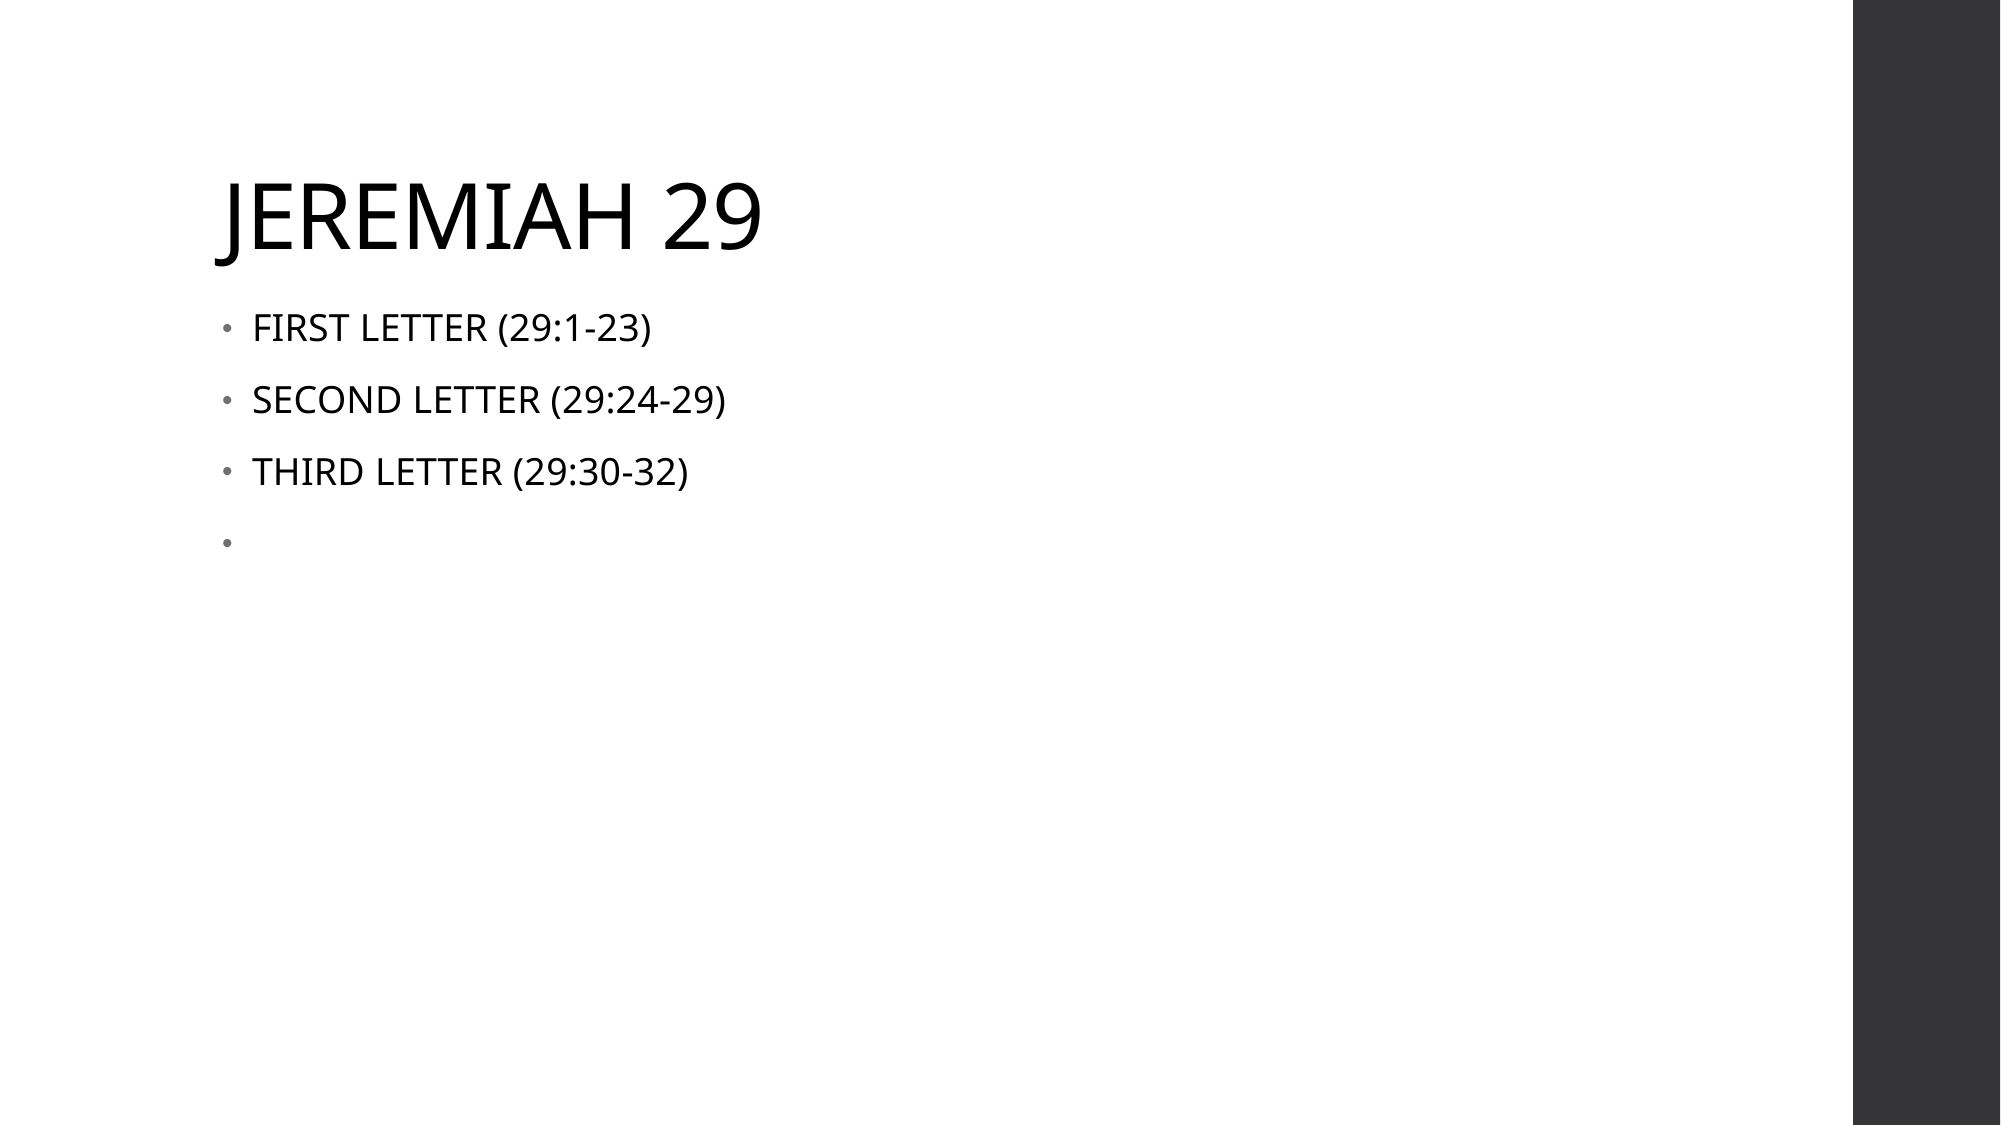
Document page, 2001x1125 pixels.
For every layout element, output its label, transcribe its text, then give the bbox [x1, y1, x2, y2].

list FIRST LETTER (29:1-23) SECOND LETTER (29:24-29) THIRD LETTER (29:30-32) [206, 299, 1617, 1014]
title JEREMIAH 29 [206, 60, 1797, 278]
